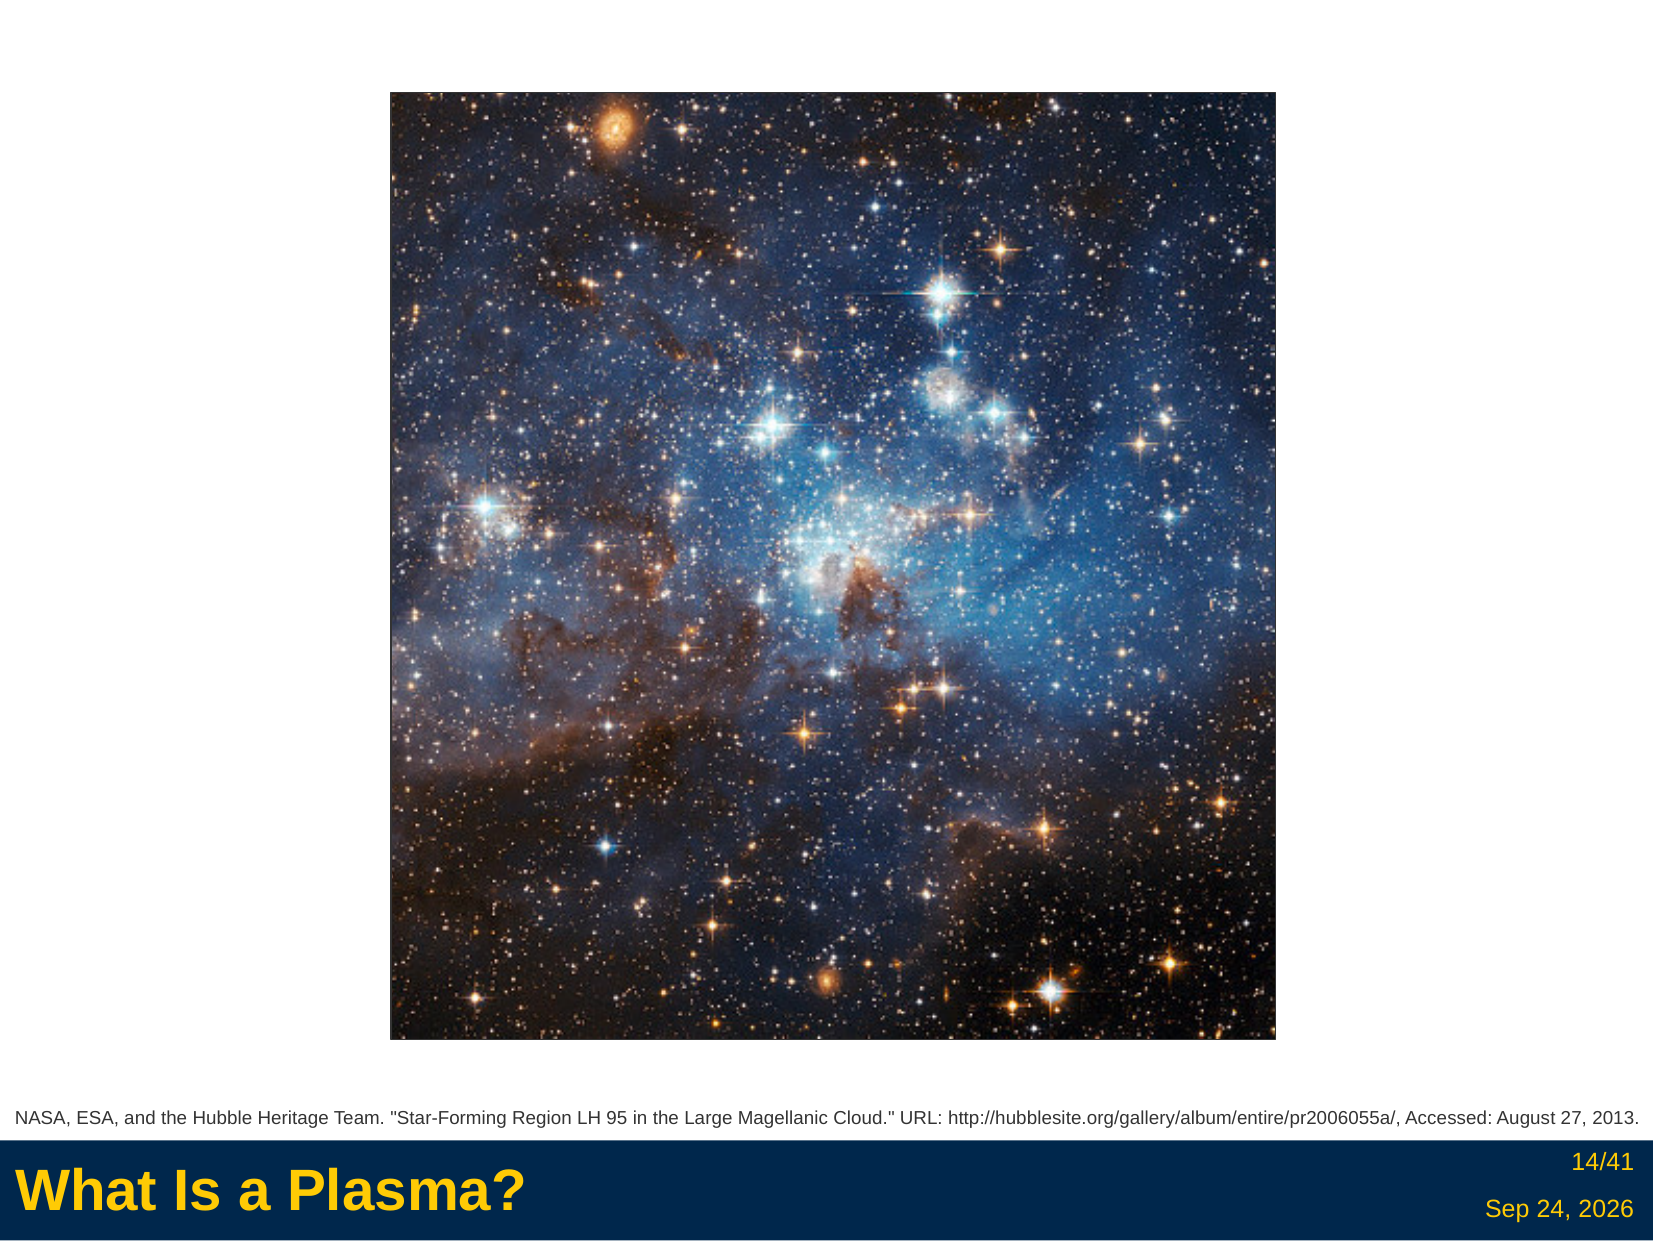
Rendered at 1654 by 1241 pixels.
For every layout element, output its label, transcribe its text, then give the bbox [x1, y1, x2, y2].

title What Is a Plasma? [14, 1140, 1380, 1241]
picture [391, 93, 1275, 1039]
